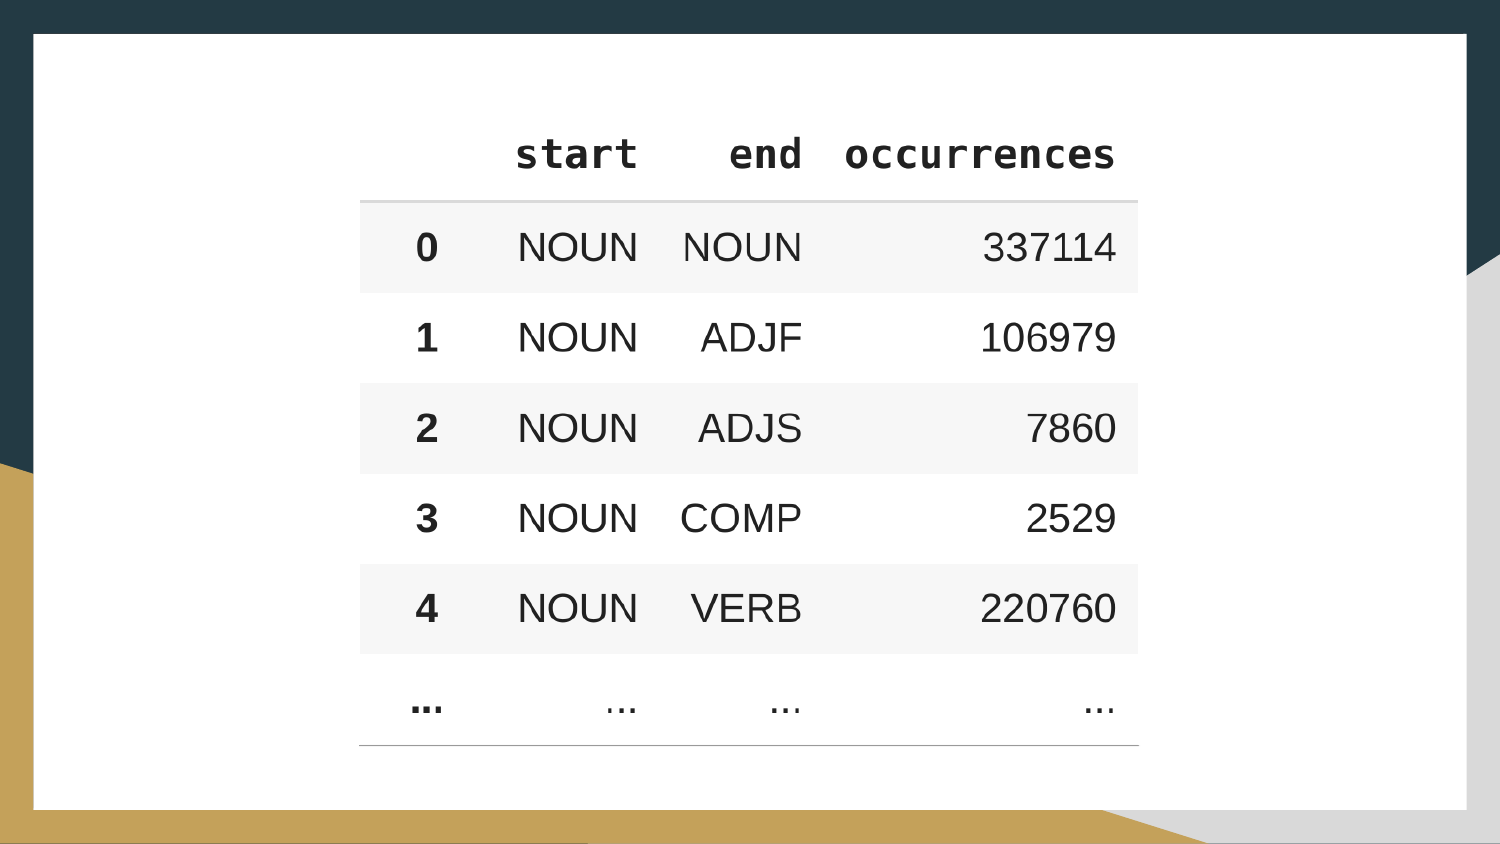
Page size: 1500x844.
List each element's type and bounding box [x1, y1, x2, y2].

picture [359, 99, 1141, 745]
